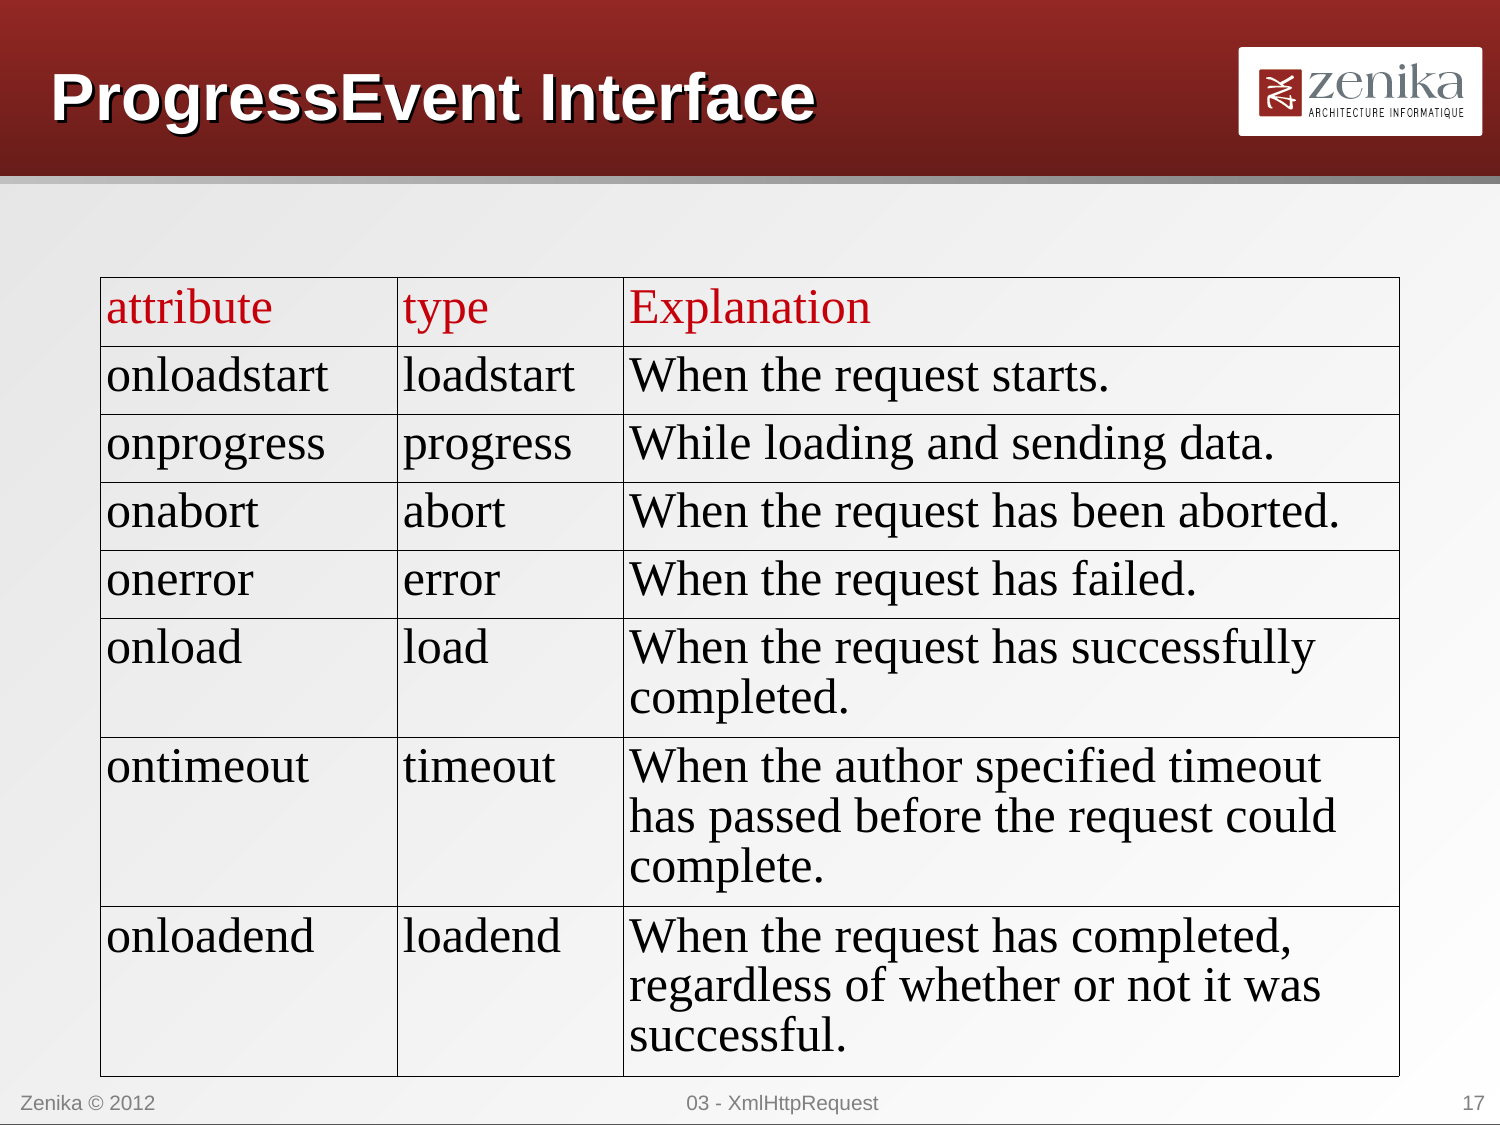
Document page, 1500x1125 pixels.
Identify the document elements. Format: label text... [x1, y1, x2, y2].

table_cell loadend [398, 907, 623, 1076]
table_cell When the request starts. [624, 347, 1399, 414]
table_header type [398, 278, 623, 346]
table_cell When the request has been aborted. [624, 483, 1399, 550]
table_cell load [398, 619, 623, 737]
table_cell onprogress [101, 415, 397, 482]
table_cell When the request has failed. [624, 551, 1399, 618]
table_cell onloadstart [101, 347, 397, 414]
table_cell progress [398, 415, 623, 482]
table_header Explanation [624, 278, 1399, 346]
picture [1257, 58, 1464, 125]
table_cell onabort [101, 483, 397, 550]
table_cell onload [101, 619, 397, 737]
table_cell When the request has completed, regardless of whether or not it was successful. [624, 907, 1399, 1076]
table_cell onloadend [101, 907, 397, 1076]
table_cell error [398, 551, 623, 618]
table_cell loadstart [398, 347, 623, 414]
table_cell abort [398, 483, 623, 550]
title ProgressEvent Interface [50, 22, 1206, 172]
table_cell While loading and sending data. [624, 415, 1399, 482]
table_cell When the author specified timeout has passed before the request could complete. [624, 738, 1399, 906]
table_cell ontimeout [101, 738, 397, 906]
table_cell timeout [398, 738, 623, 906]
table_header attribute [101, 278, 397, 346]
table_cell When the request has successfully completed. [624, 619, 1399, 737]
table_cell onerror [101, 551, 397, 618]
